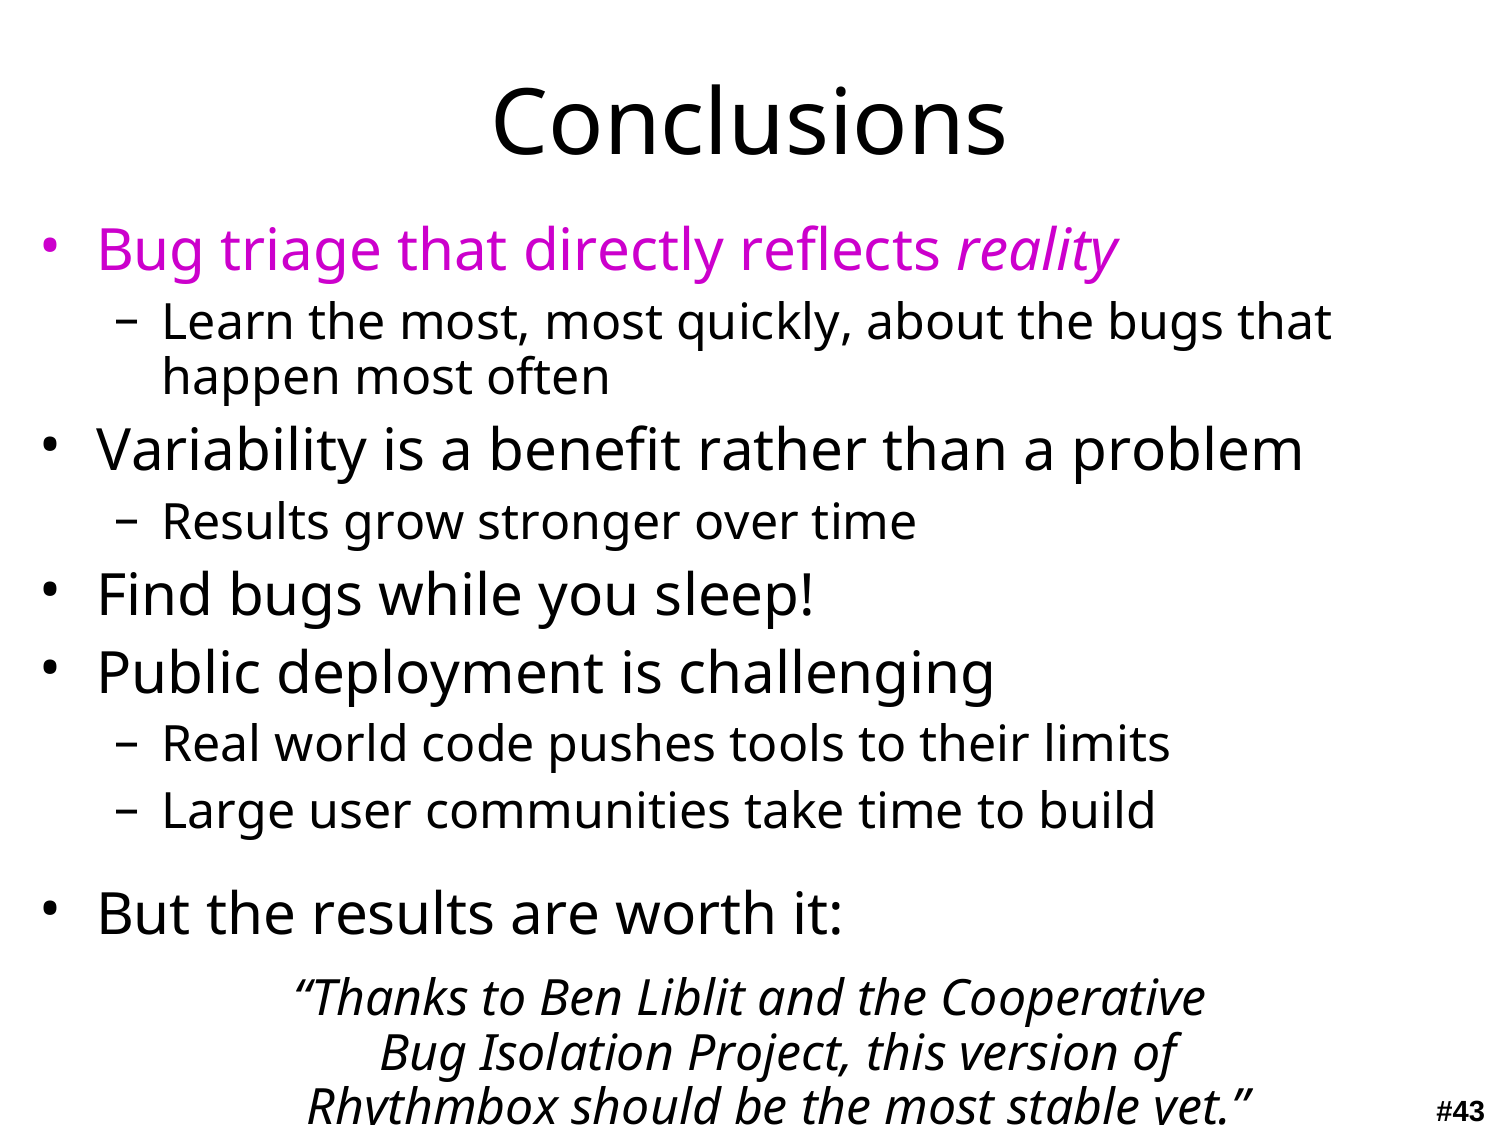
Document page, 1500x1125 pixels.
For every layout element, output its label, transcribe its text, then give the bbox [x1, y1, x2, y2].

title Conclusions [24, 24, 1476, 212]
list Bug triage that directly reflects reality Learn the most, most quickly, about the bugs that happen most often Variability is a benefit rather than a problem Results grow stronger over time Find bugs while you sleep! Public deployment is challenging Real world code pushes tools to their limits Large user communities take time to build But the results are worth it: “Thanks to Ben Liblit and the Cooperative Bug Isolation Project, this version of Rhythmbox should be the most stable yet.” [24, 212, 1476, 1105]
